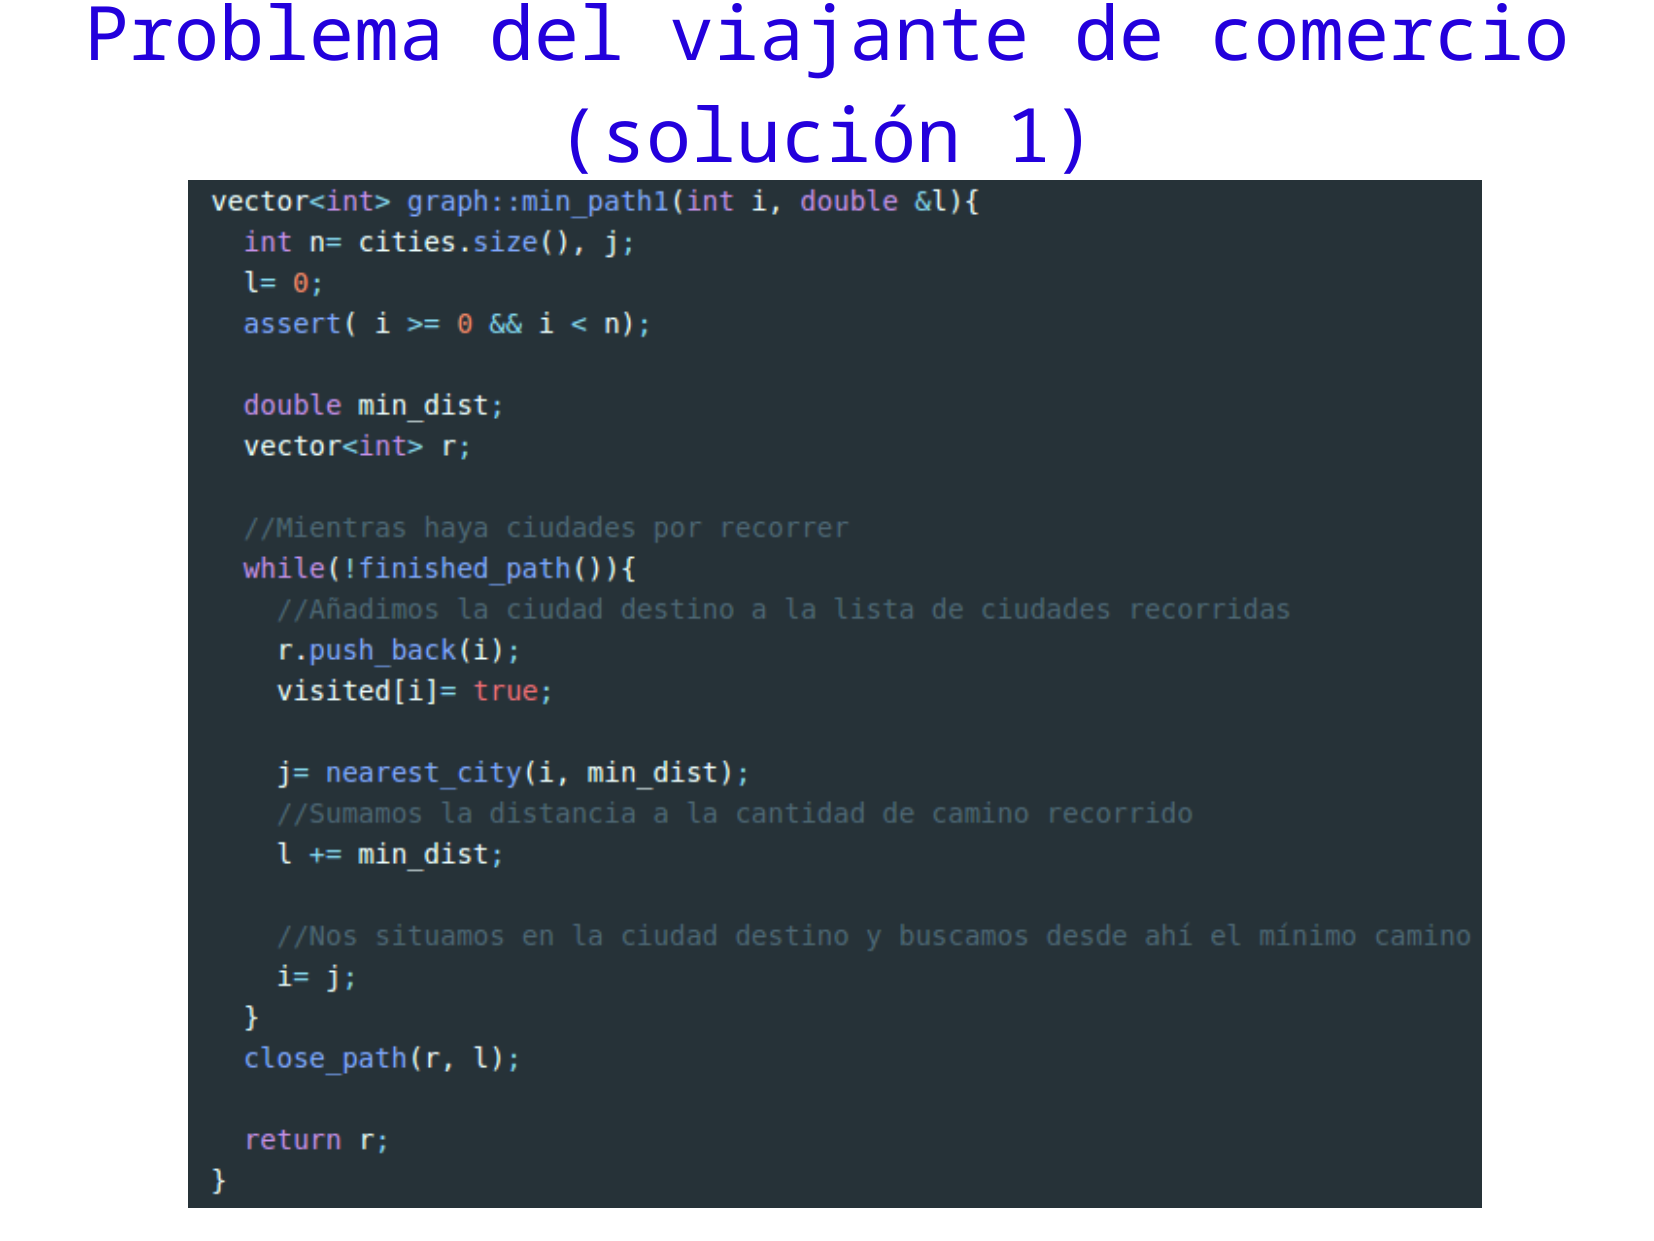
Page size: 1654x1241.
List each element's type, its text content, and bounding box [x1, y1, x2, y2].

title Problema del viajante de comercio (solución 1) [0, 0, 1654, 181]
picture [188, 180, 1482, 1208]
